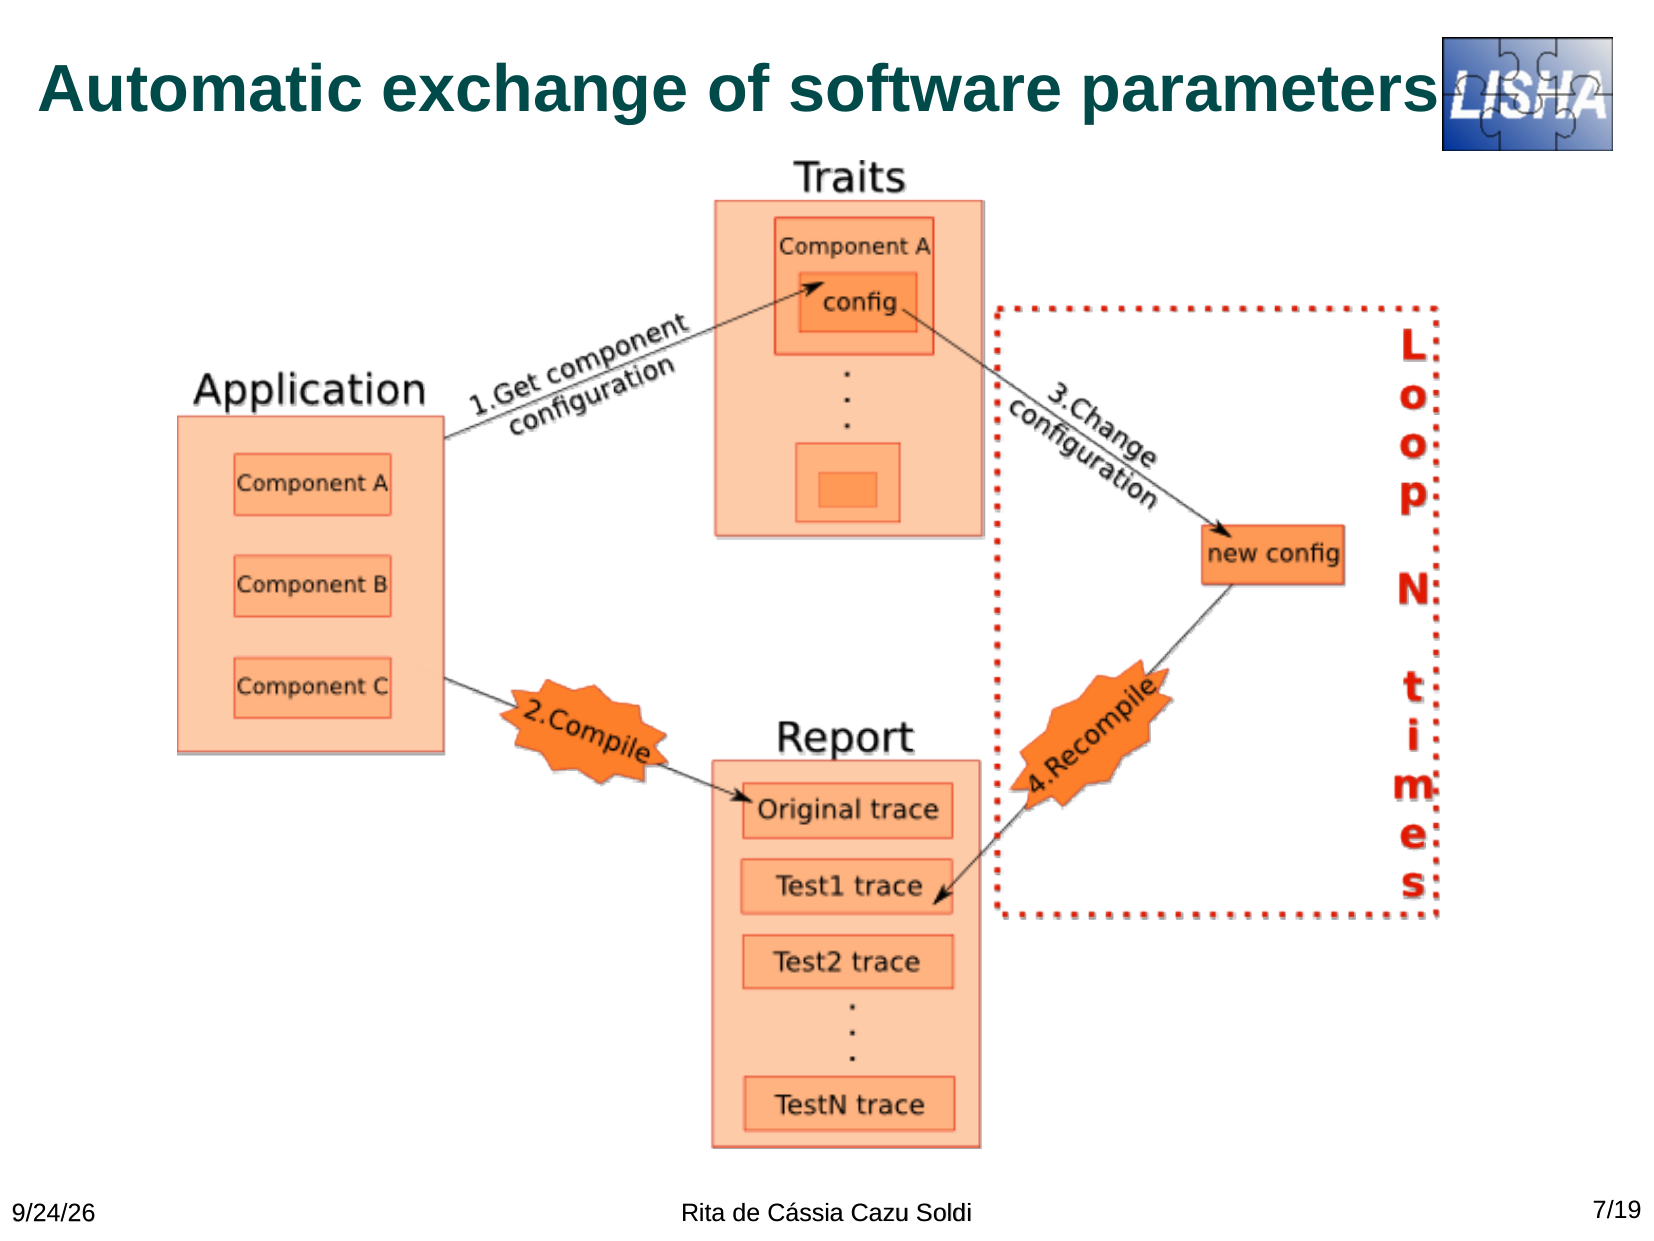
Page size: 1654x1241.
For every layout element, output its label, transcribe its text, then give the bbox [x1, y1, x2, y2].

title Automatic exchange of software parameters [37, 37, 1447, 150]
picture [1442, 37, 1613, 151]
picture [177, 160, 1654, 1149]
